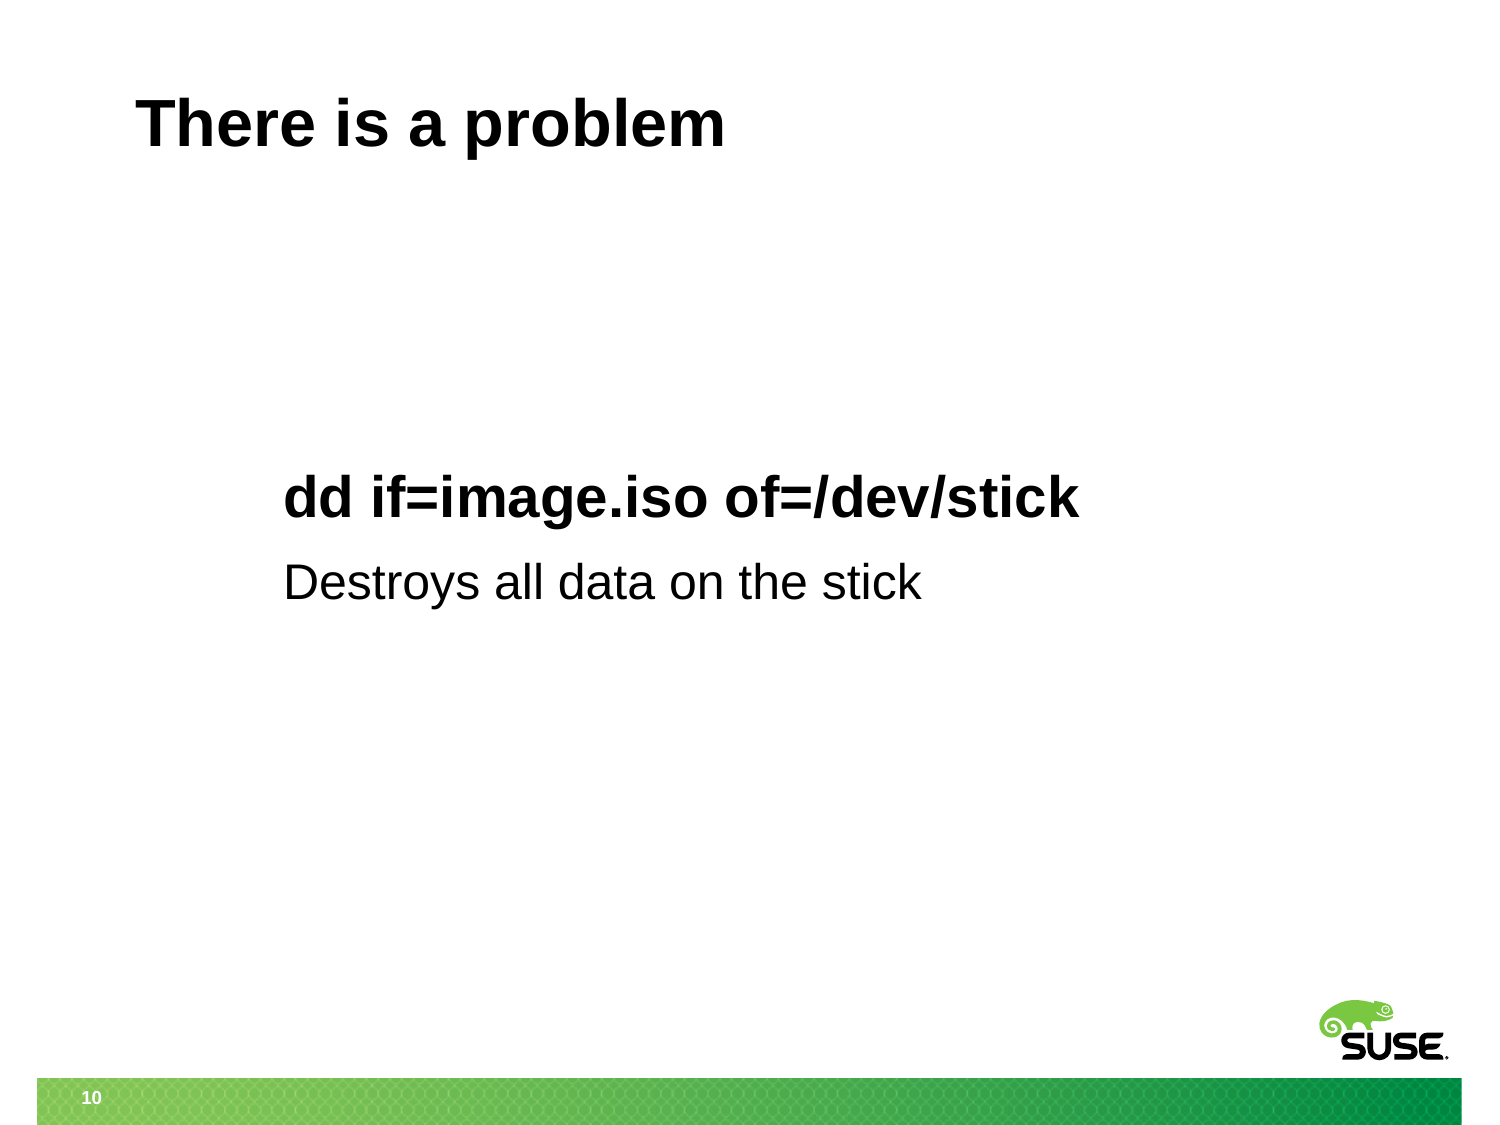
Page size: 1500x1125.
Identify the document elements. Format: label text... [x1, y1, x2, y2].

title There is a problem [135, 41, 1372, 204]
list dd if=image.iso of=/dev/stick Destroys all data on the stick [255, 464, 1372, 982]
picture [37, 1078, 1462, 1125]
